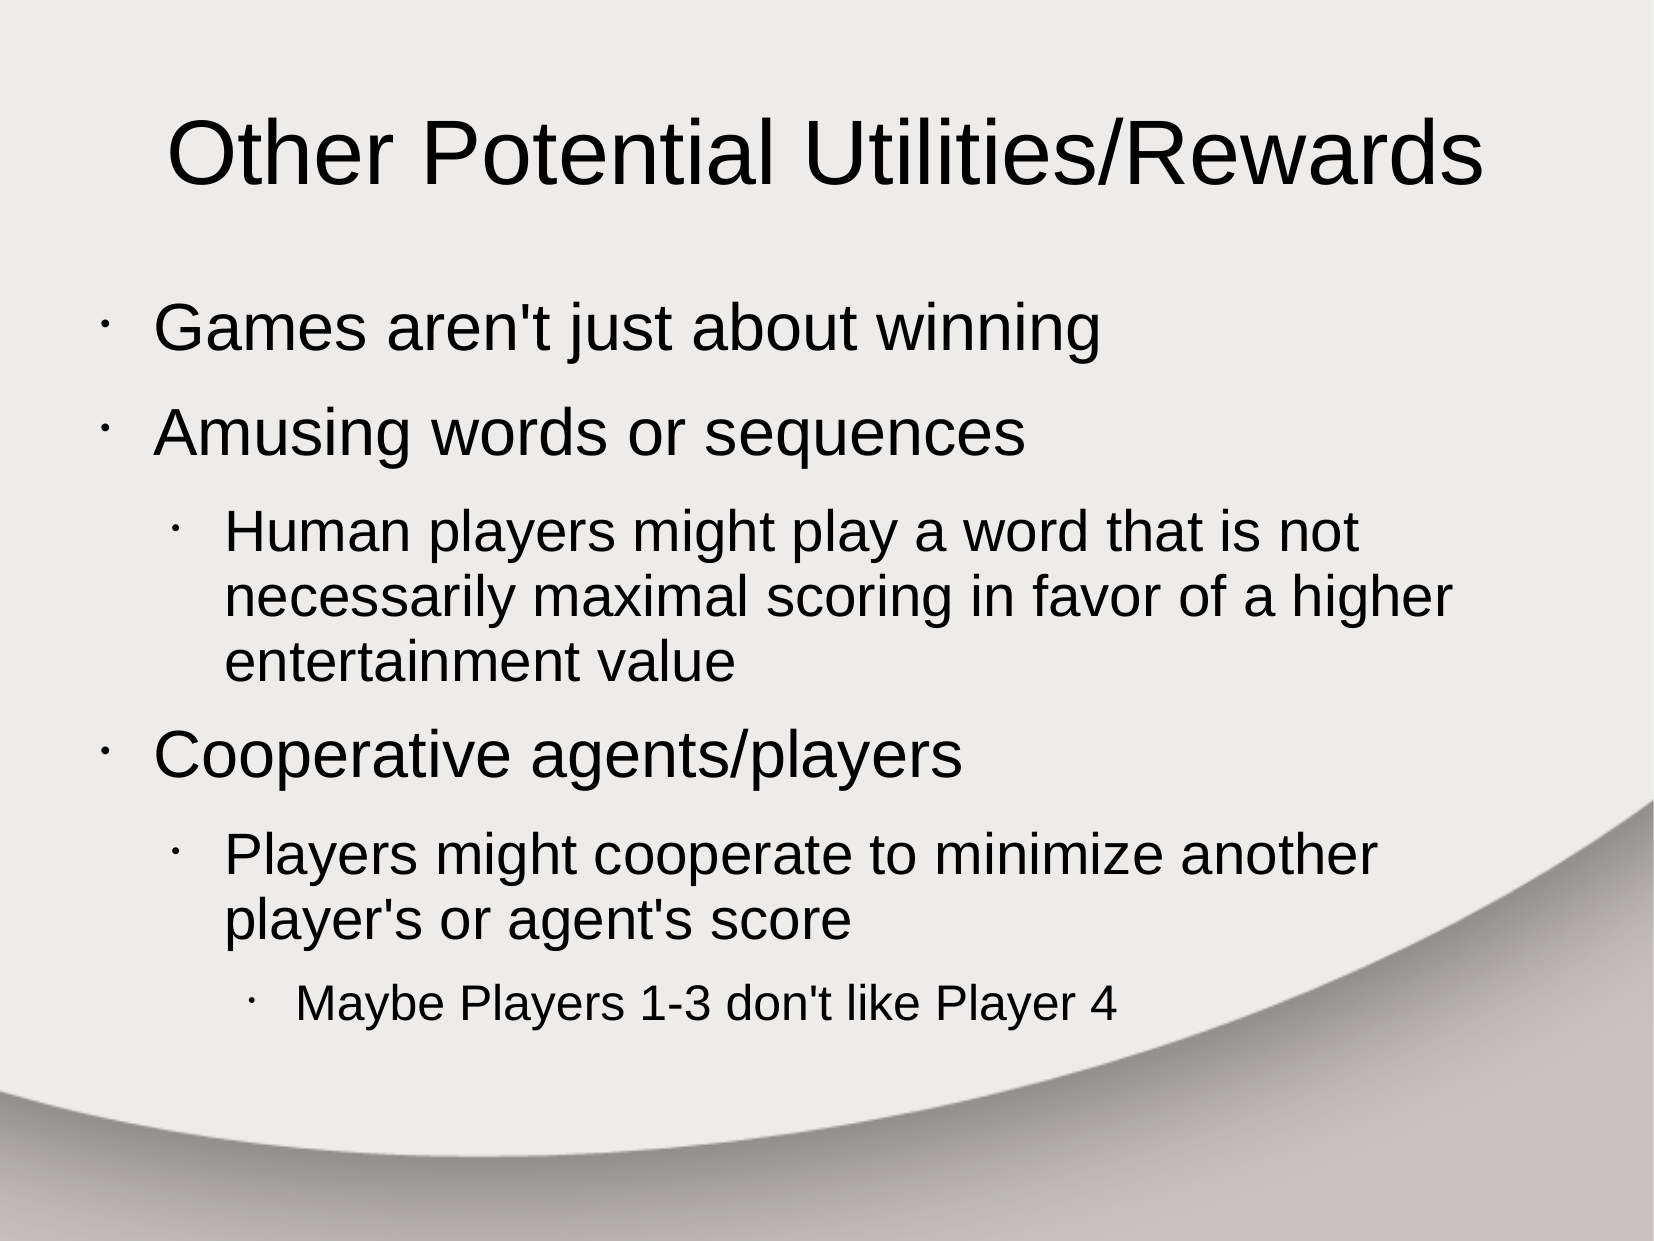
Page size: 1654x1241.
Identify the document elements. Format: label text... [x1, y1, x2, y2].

picture [0, 0, 1654, 1241]
list Games aren't just about winning Amusing words or sequences Human players might play a word that is not necessarily maximal scoring in favor of a higher entertainment value Cooperative agents/players Players might cooperate to minimize another player's or agent's score Maybe Players 1-3 don't like Player 4 [82, 290, 1571, 1094]
title Other Potential Utilities/Rewards [82, 56, 1571, 250]
